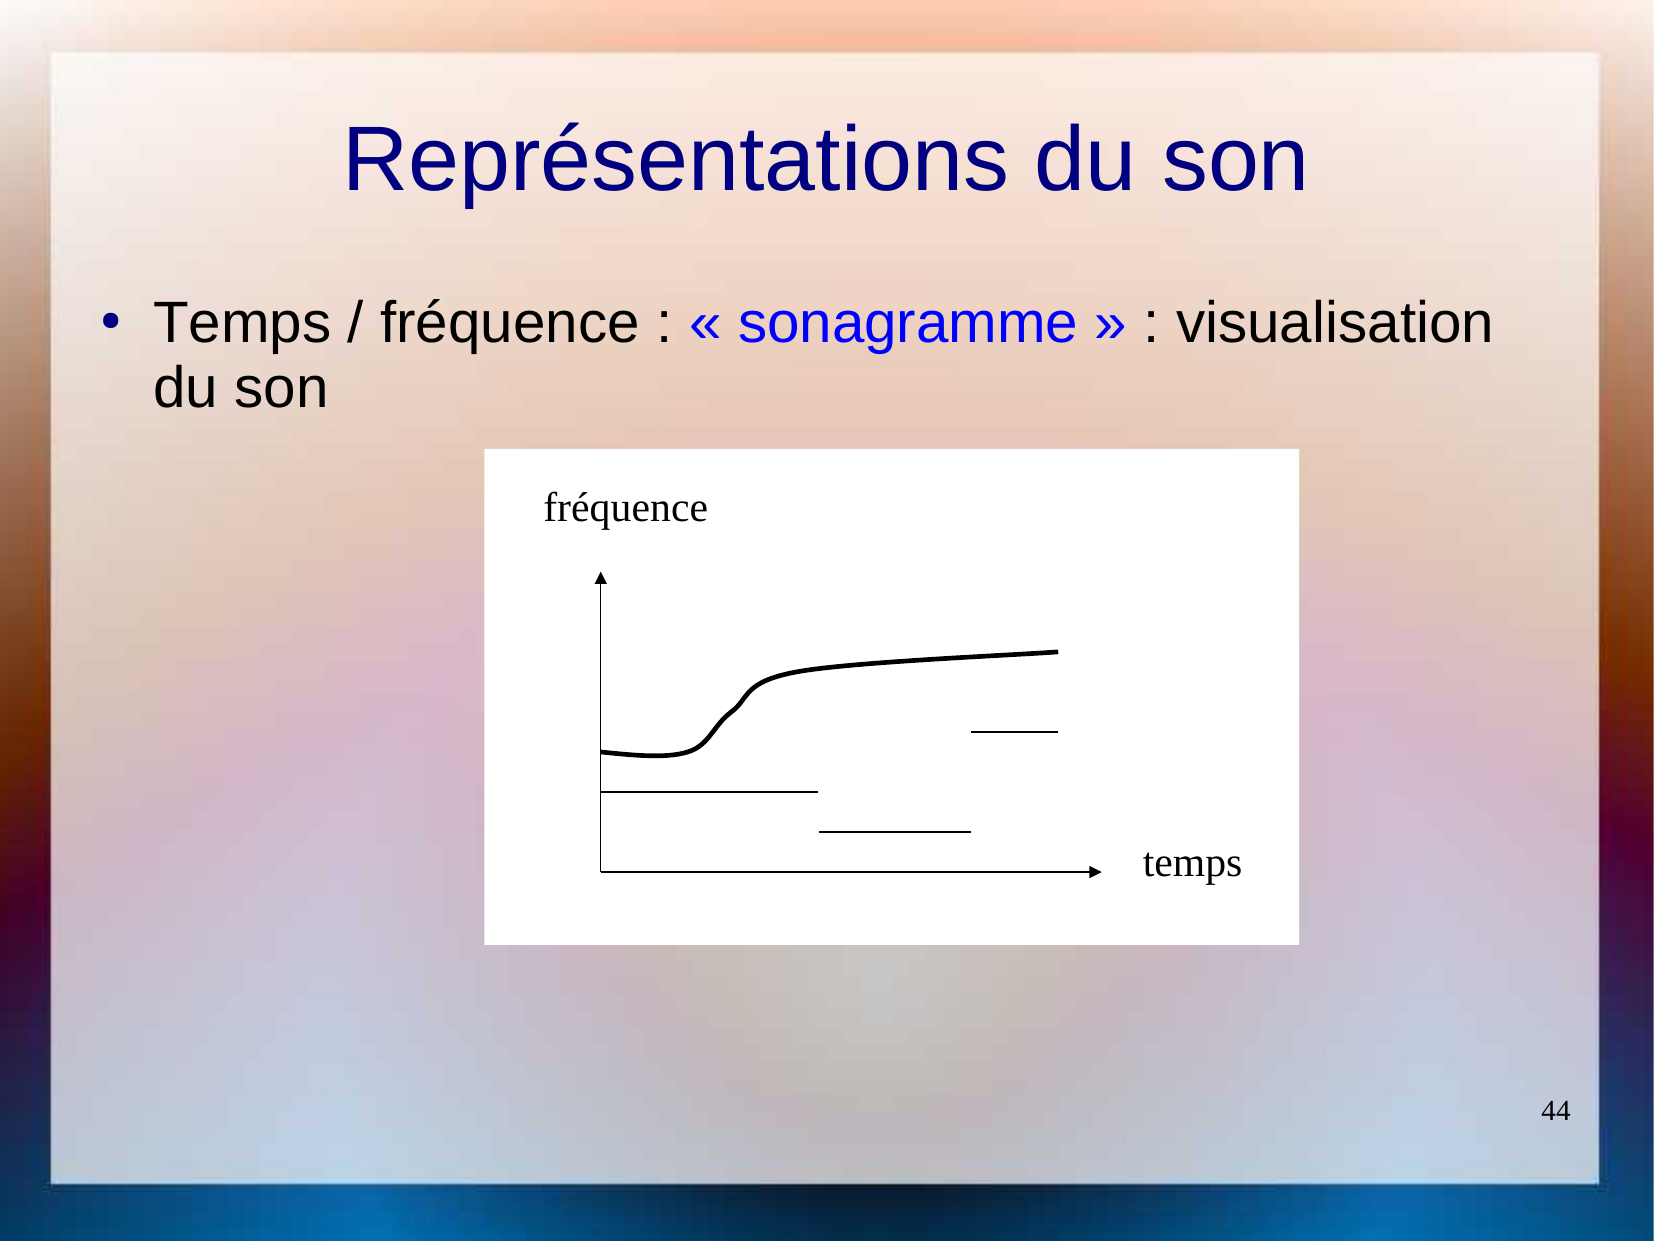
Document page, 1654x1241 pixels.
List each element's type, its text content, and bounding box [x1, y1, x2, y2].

text_box fréquence [528, 472, 724, 538]
title Représentations du son [82, 55, 1571, 263]
picture [0, 0, 1654, 1241]
text_box temps [1128, 826, 1258, 893]
text_box [484, 448, 1300, 945]
list Temps / fréquence : « sonagramme » : visualisation du son [82, 290, 1571, 1109]
